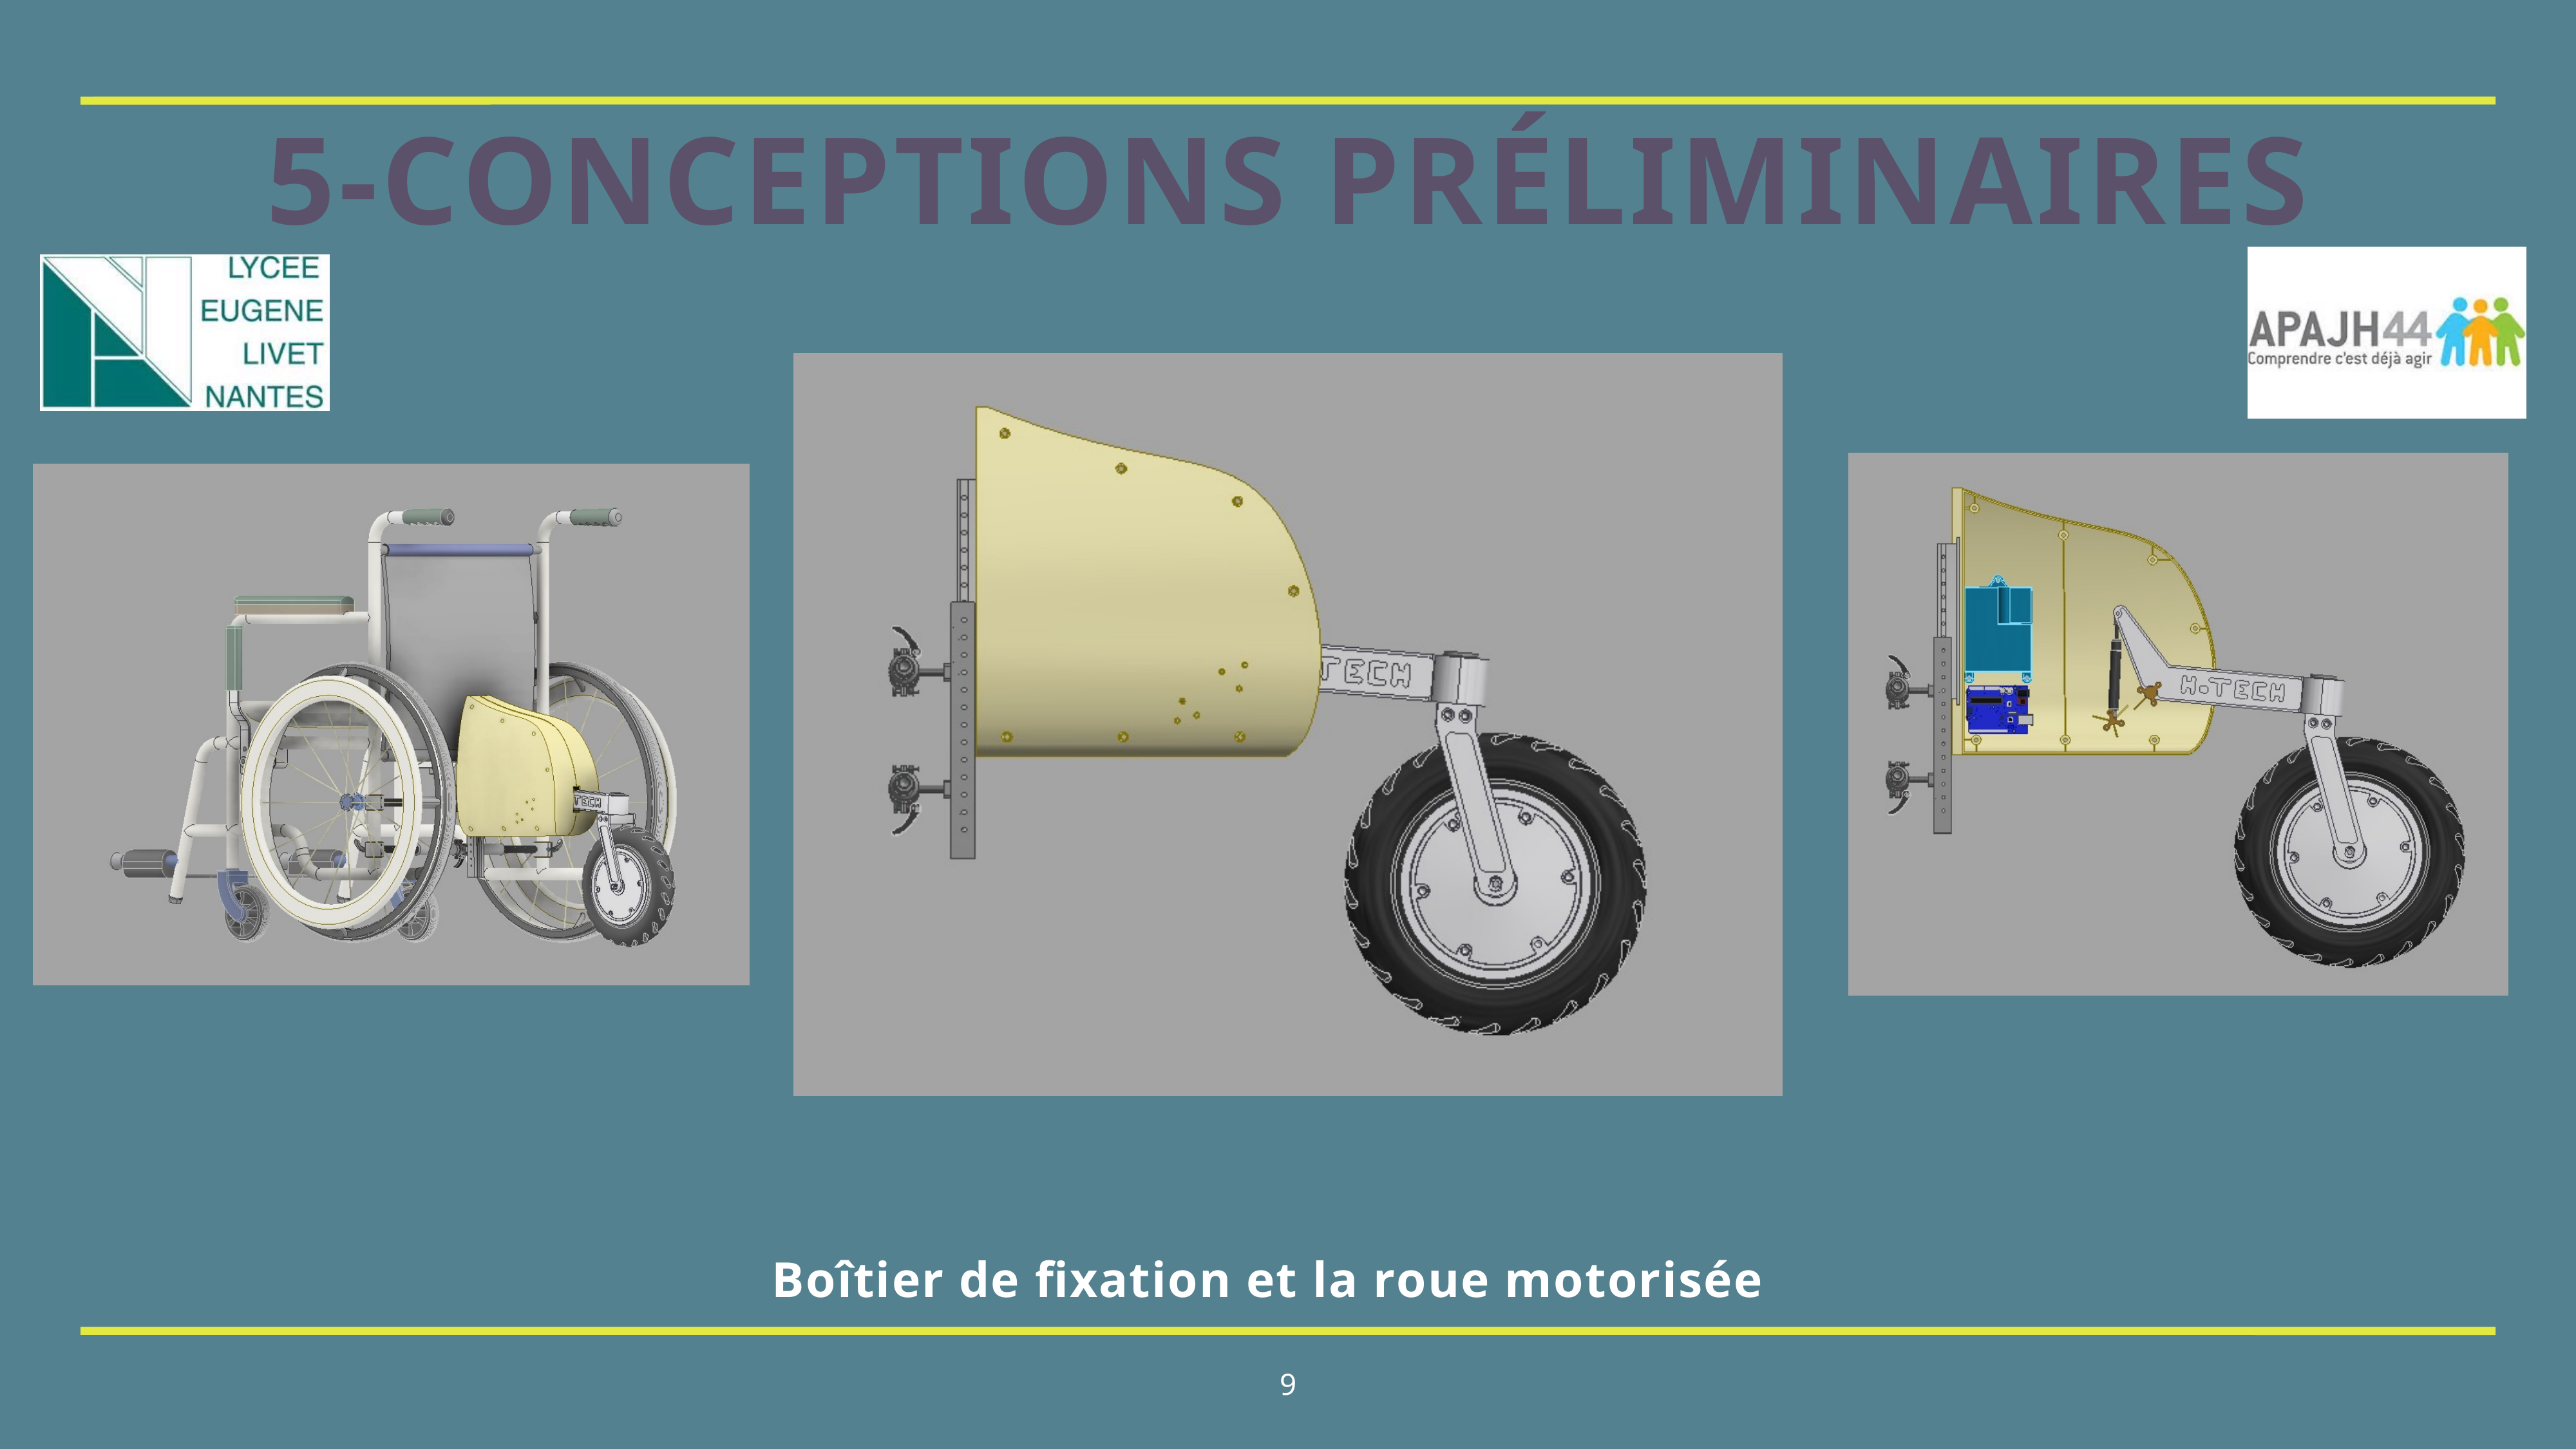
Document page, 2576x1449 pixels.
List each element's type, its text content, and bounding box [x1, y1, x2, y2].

list Boîtier de fixation et la roue motorisée [201, 1164, 2335, 1312]
picture [2248, 247, 2526, 419]
picture [40, 254, 330, 411]
title 5-CONCEPTIONs PRÉLIMINAIREs [221, 67, 2356, 304]
picture [33, 464, 750, 985]
text_box [1274, 1360, 1303, 1412]
picture [793, 353, 1783, 1096]
picture [1848, 453, 2508, 996]
